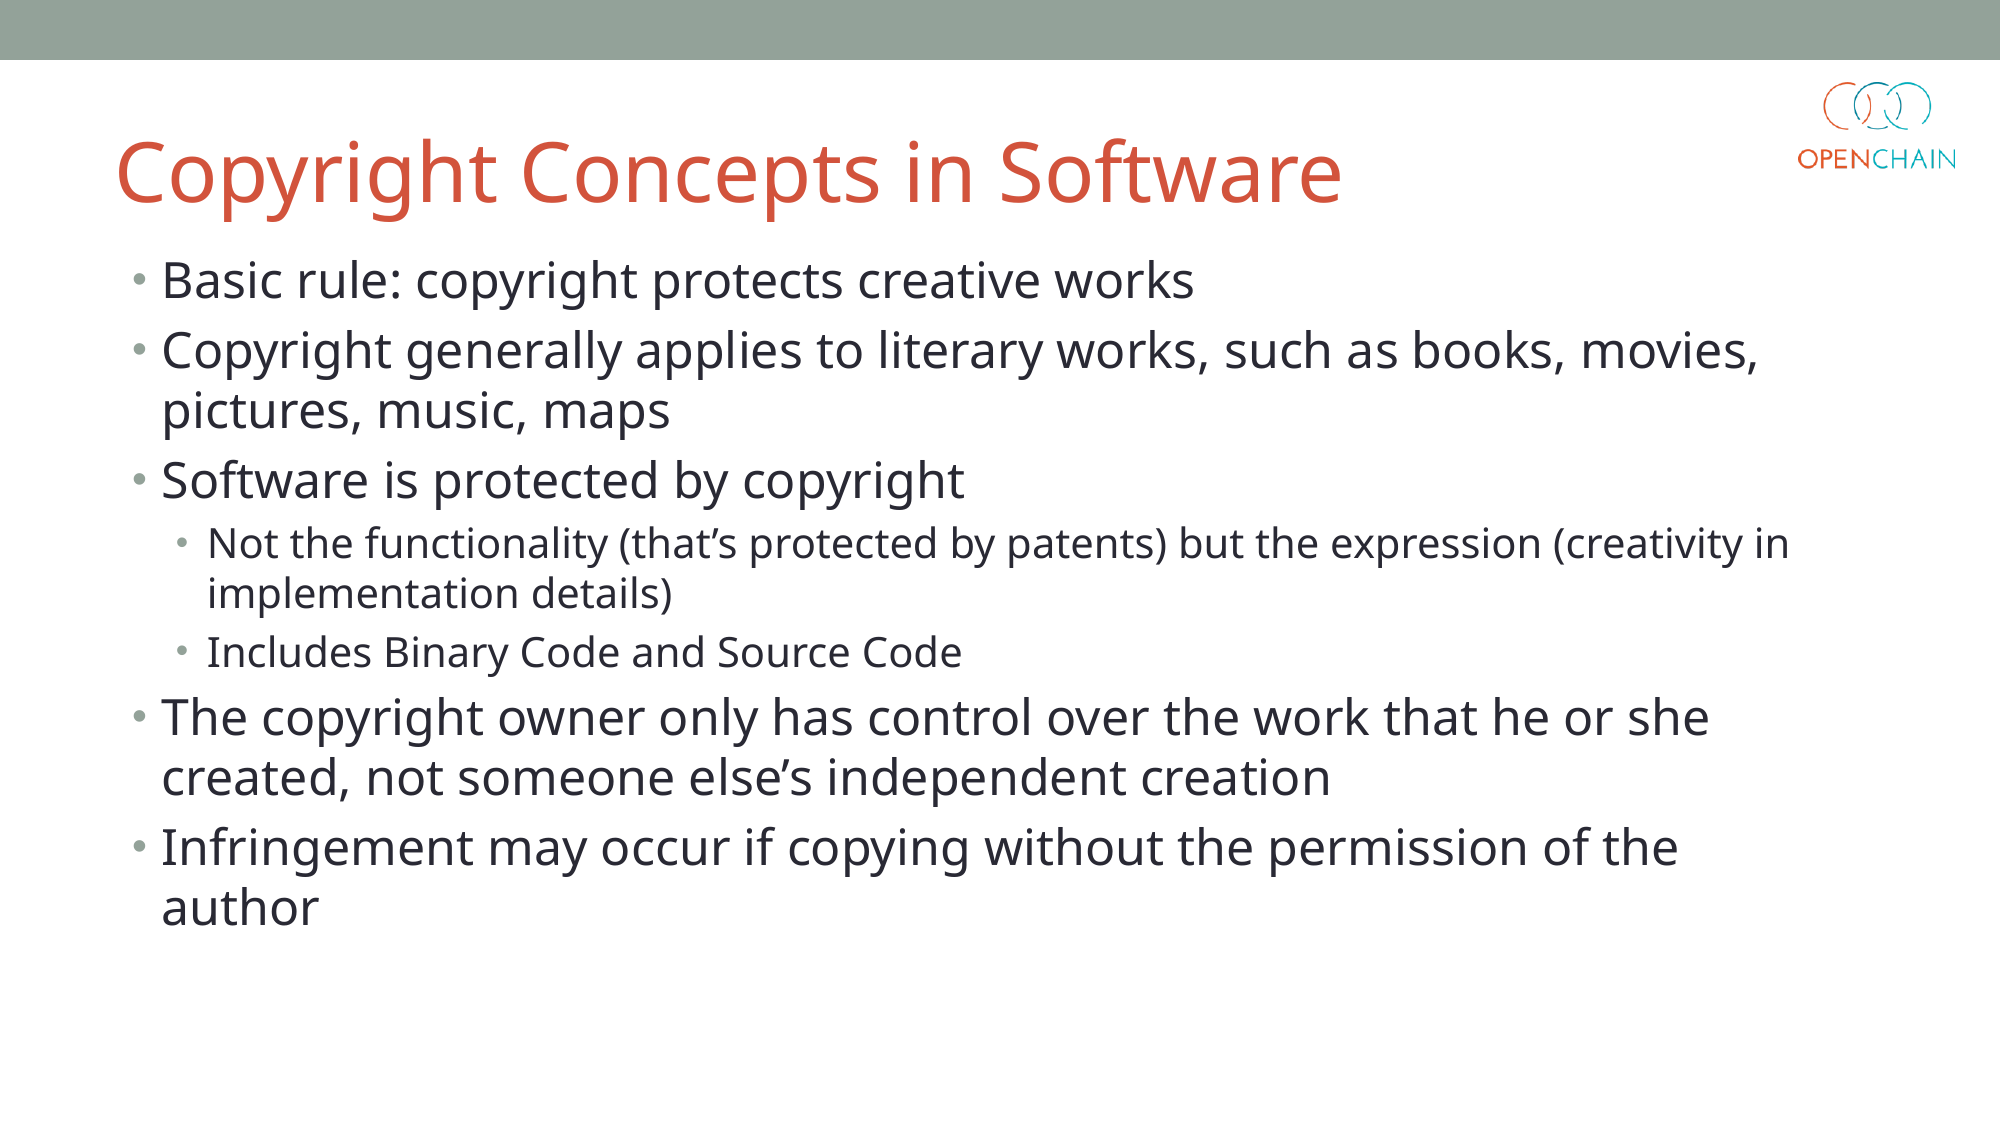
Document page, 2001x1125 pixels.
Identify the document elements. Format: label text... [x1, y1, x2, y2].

list Basic rule: copyright protects creative works Copyright generally applies to literary works, such as books, movies, pictures, music, maps Software is protected by copyright Not the functionality (that’s protected by patents) but the expression (creativity in implementation details) Includes Binary Code and Source Code The copyright owner only has control over the work that he or she created, not someone else’s independent creation Infringement may occur if copying without the permission of the author [116, 241, 1863, 1061]
title Copyright Concepts in Software [99, 87, 1900, 250]
picture [1798, 82, 1955, 169]
